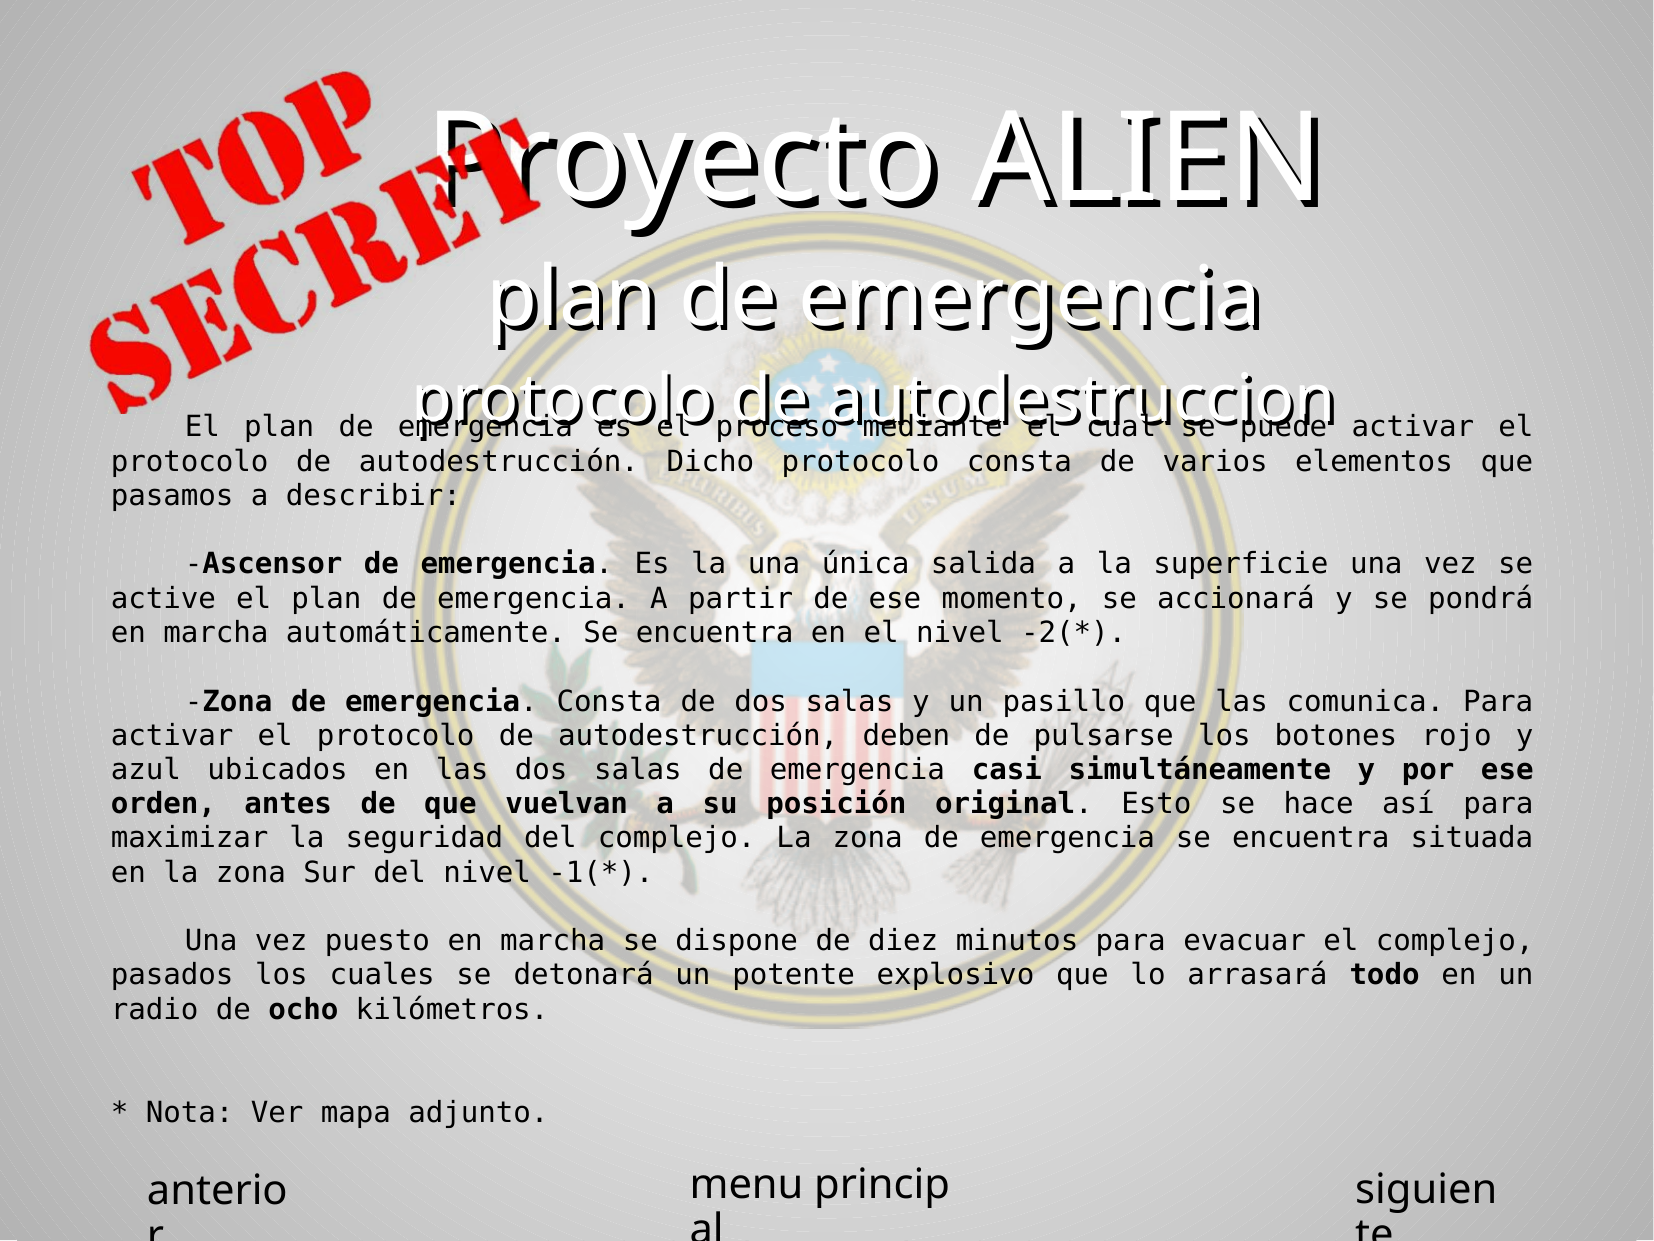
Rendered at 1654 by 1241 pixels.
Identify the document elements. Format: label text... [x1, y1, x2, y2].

picture [744, 393, 759, 402]
text_box siguiente [1340, 1151, 1522, 1211]
text_box El plan de emergencia es el proceso mediante el cual se puede activar el protocolo de autodestrucción. Dicho protocolo consta de varios elementos que pasamos a describir: -Ascensor de emergencia. Es la una única salida a la superficie una vez se active el plan de emergencia. A partir de ese momento, se accionará y se pondrá en marcha automáticamente. Se encuentra en el nivel -2(*). -Zona de emergencia. Consta de dos salas y un pasillo que las comunica. Para activar el protocolo de autodestrucción, deben de pulsarse los botones rojo y azul ubicados en las dos salas de emergencia casi simultáneamente y por ese orden, antes de que vuelvan a su posición original. Esto se hace así para maximizar la seguridad del complejo. La zona de emergencia se encuentra situada en la zona Sur del nivel -1(*). Una vez puesto en marcha se dispone de diez minutos para evacuar el complejo, pasados los cuales se detonará un potente explosivo que lo arrasará todo en un radio de ocho kilómetros. * Nota: Ver mapa adjunto. [96, 402, 1549, 1137]
text_box Proyecto ALIEN plan de emergencia protocolo de autodestruccion [396, 59, 1257, 360]
picture [943, 394, 960, 402]
picture [687, 394, 704, 402]
picture [1025, 393, 1038, 400]
picture [786, 393, 799, 400]
text_box menu principal [674, 1146, 974, 1217]
picture [556, 394, 574, 402]
text_box anterior [132, 1152, 303, 1211]
picture [983, 393, 998, 402]
picture [629, 394, 646, 402]
picture [88, 69, 1244, 414]
